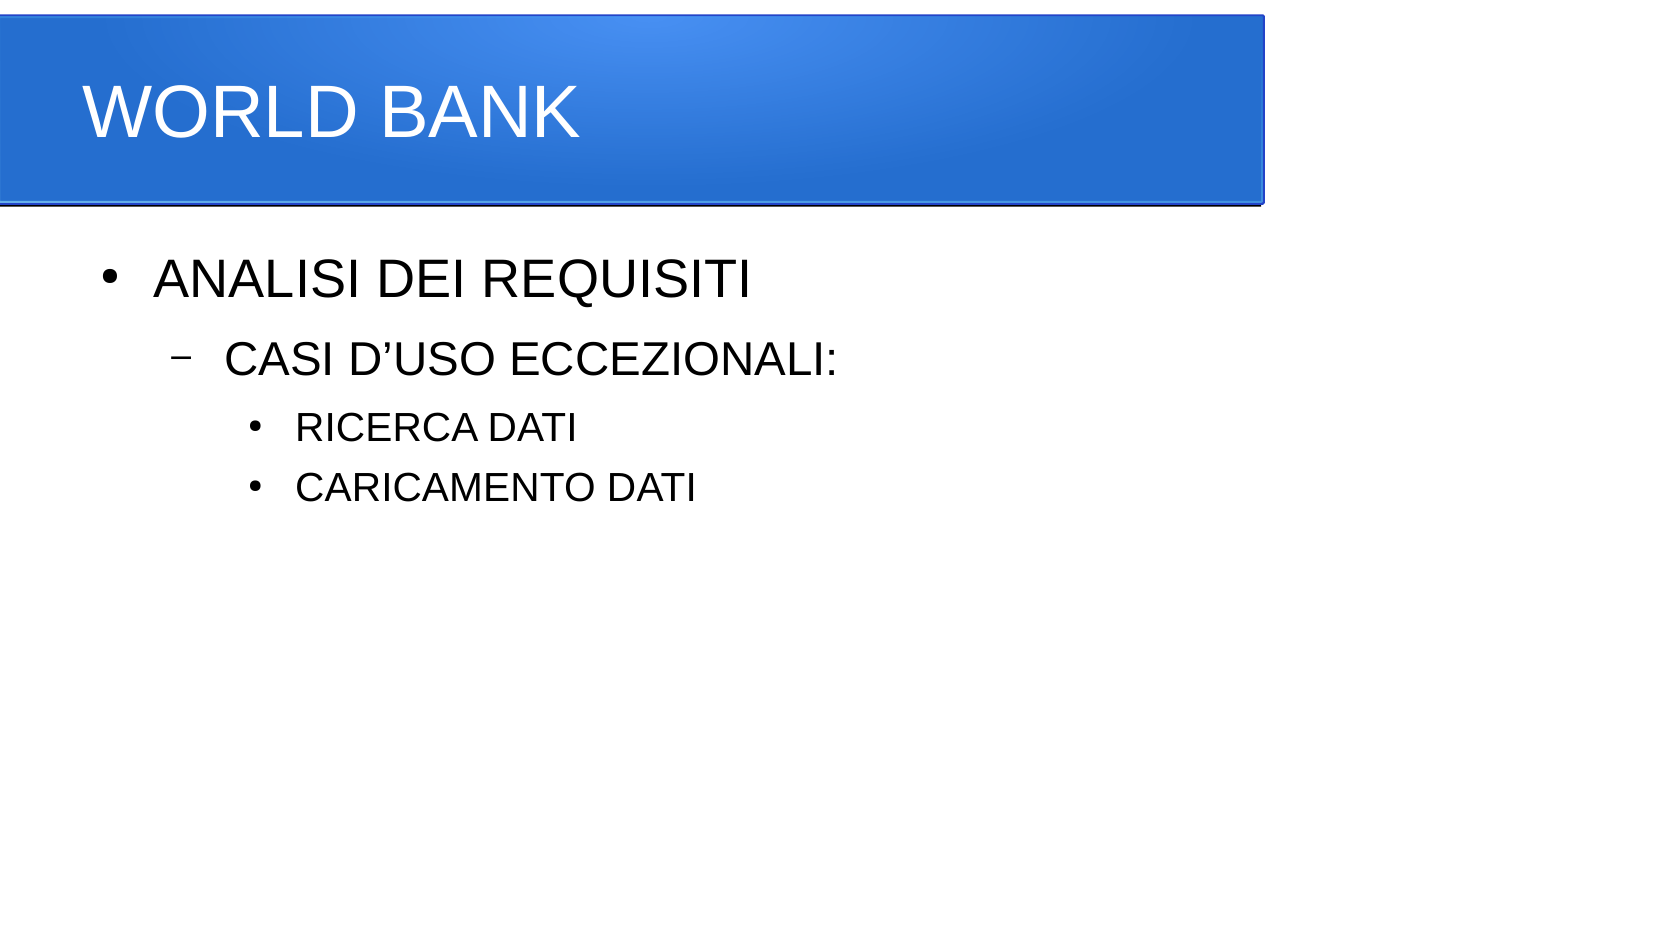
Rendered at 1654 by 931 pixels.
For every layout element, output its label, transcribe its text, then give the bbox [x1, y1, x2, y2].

title WORLD BANK [82, 35, 1235, 189]
list ANALISI DEI REQUISITI CASI D’USO ECCEZIONALI: RICERCA DATI CARICAMENTO DATI [82, 248, 1571, 788]
